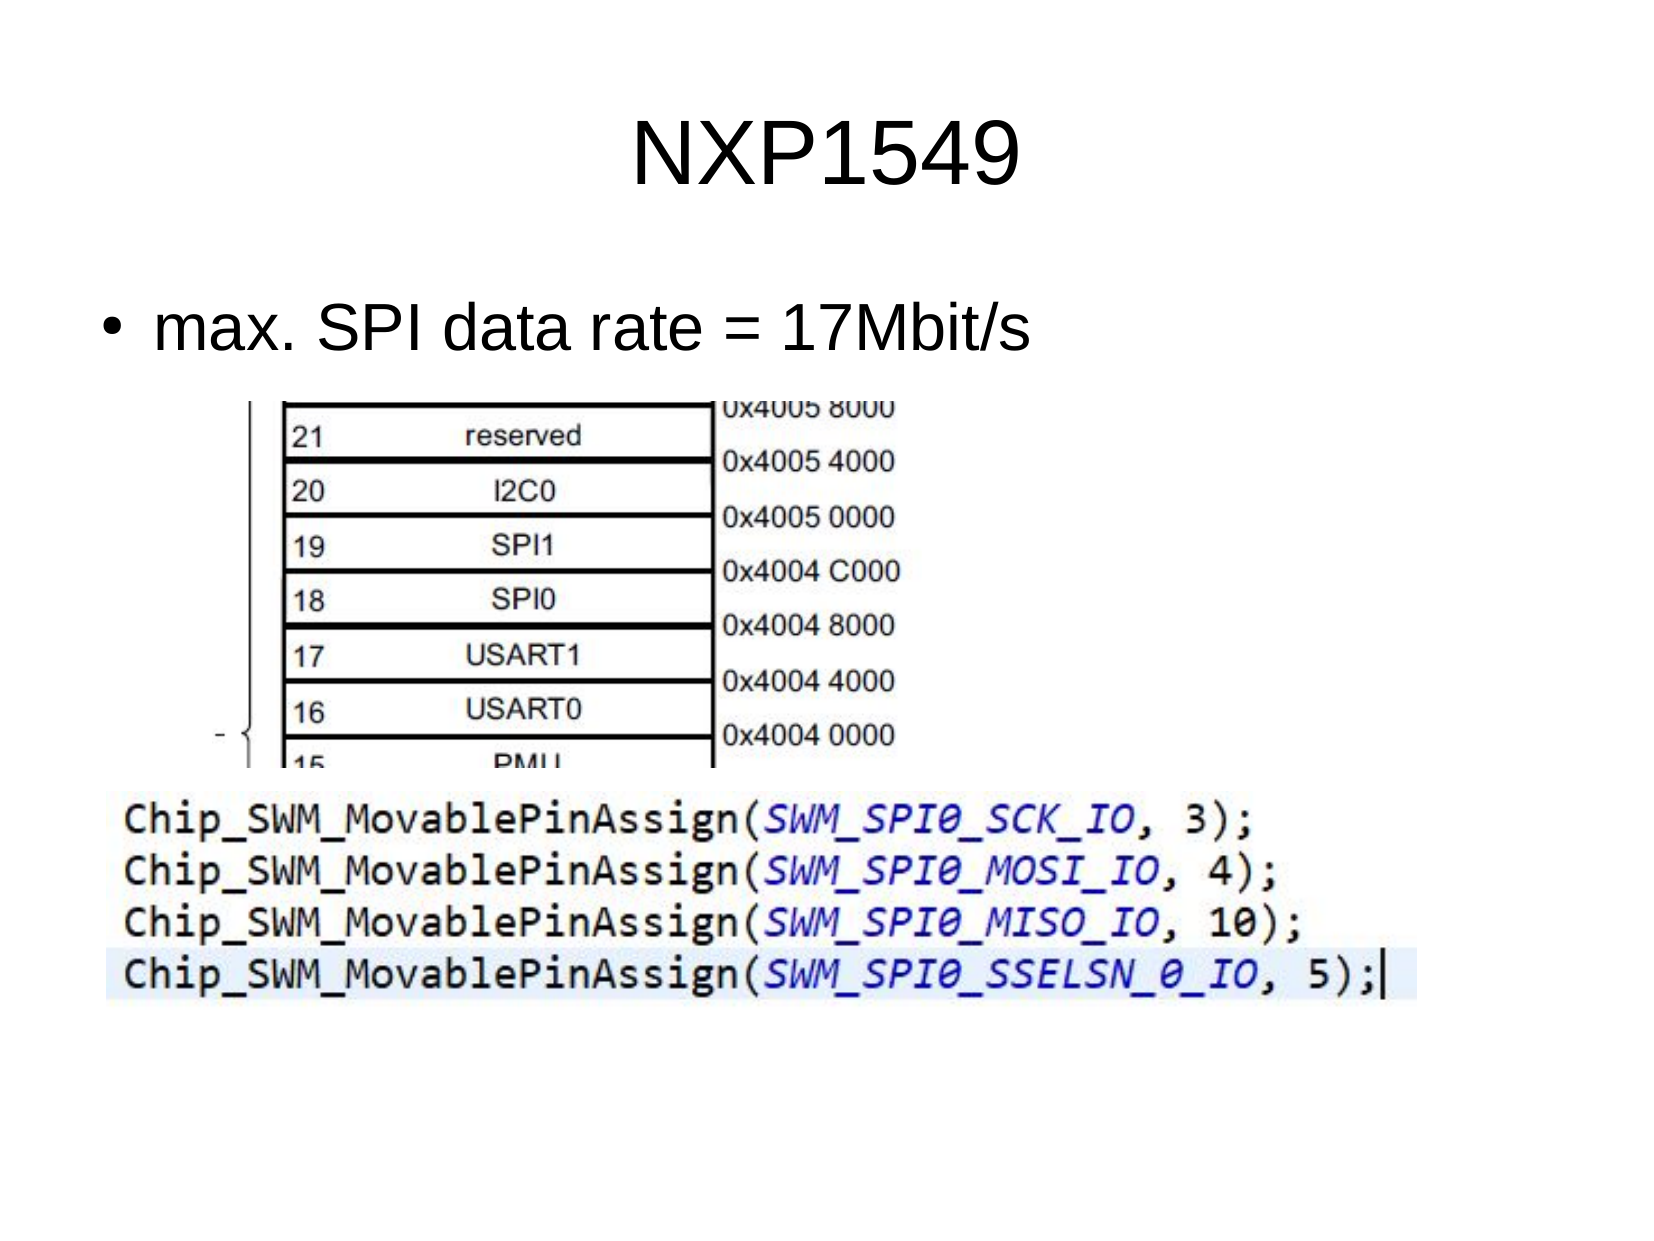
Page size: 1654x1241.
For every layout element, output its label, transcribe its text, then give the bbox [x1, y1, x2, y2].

list max. SPI data rate = 17Mbit/s [82, 290, 1571, 1010]
title NXP1549 [82, 49, 1571, 257]
picture [212, 401, 922, 768]
picture [106, 791, 1417, 1018]
